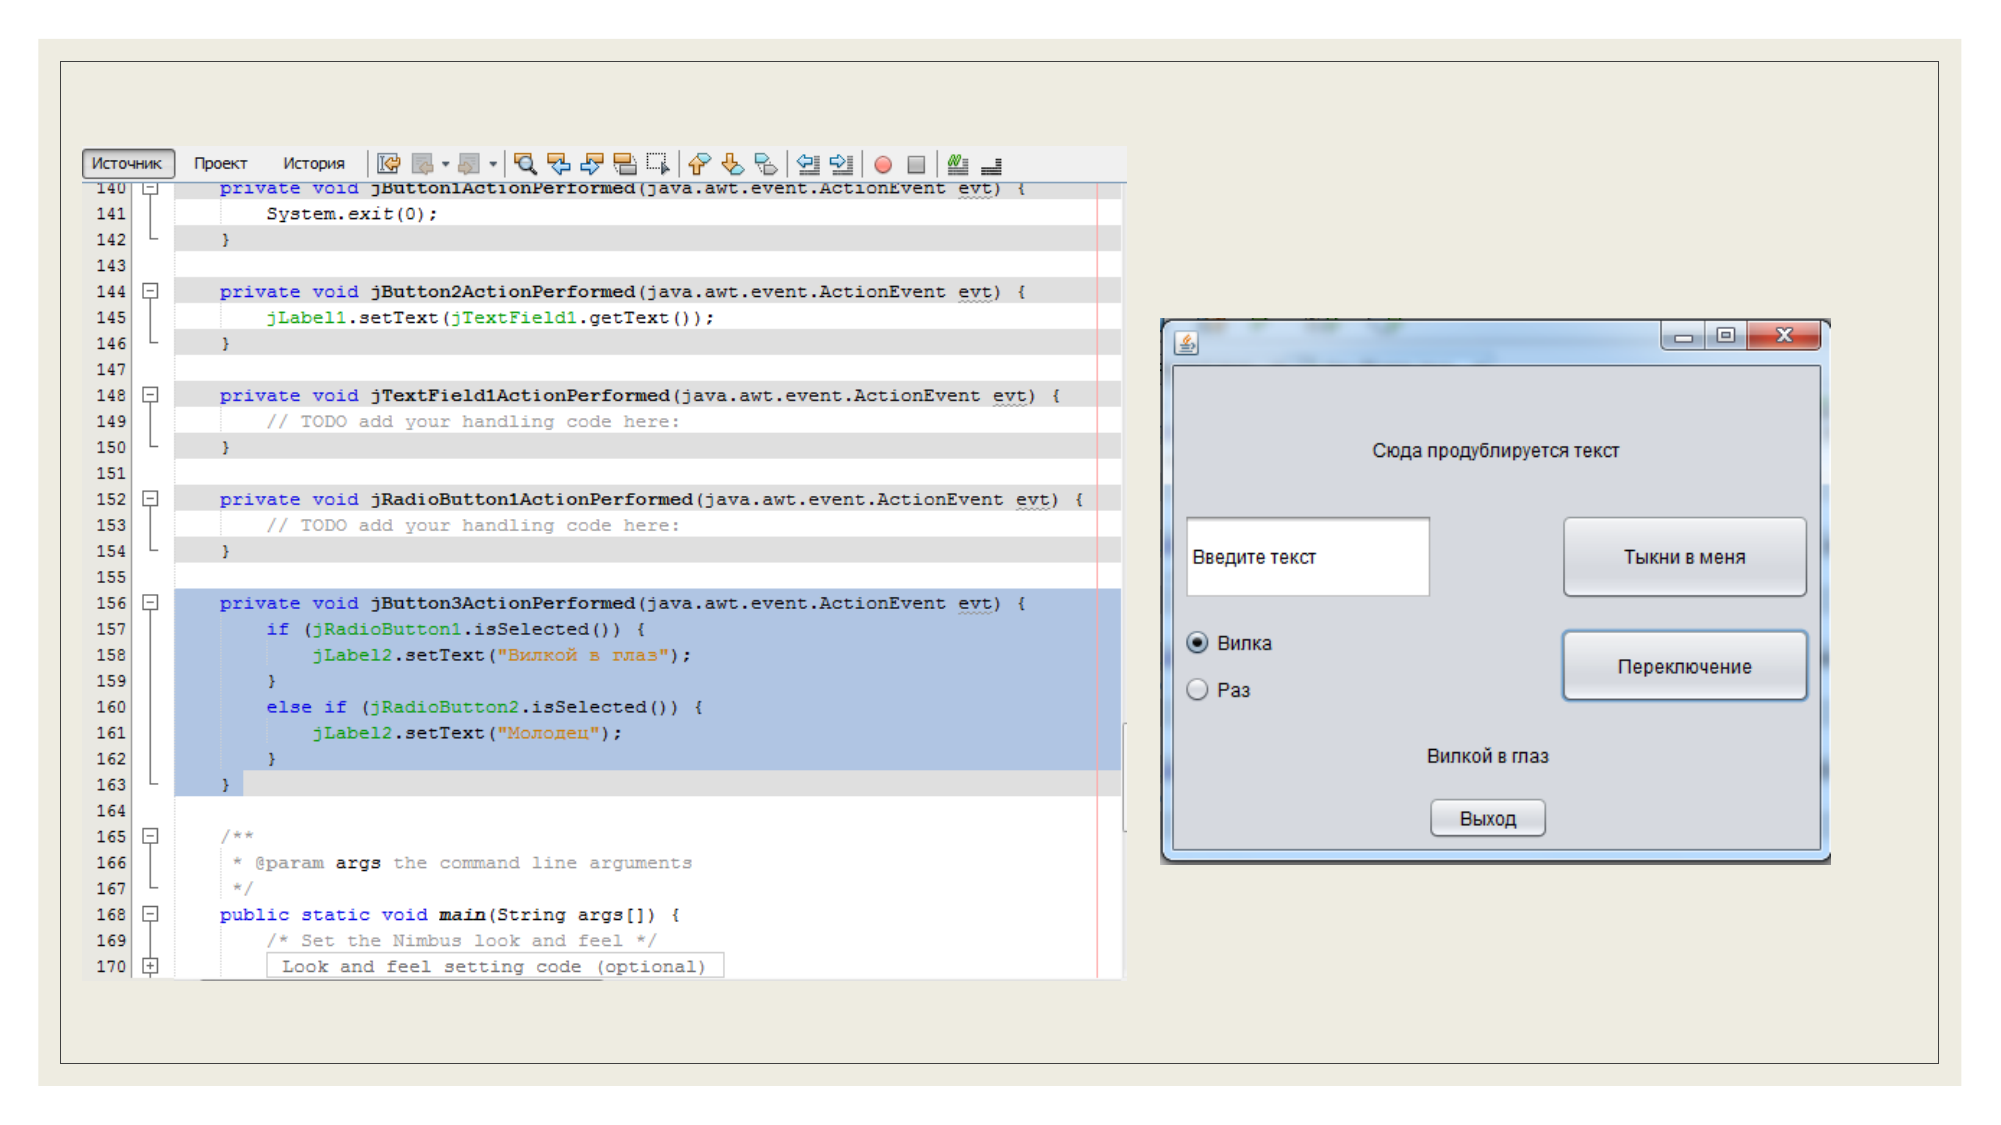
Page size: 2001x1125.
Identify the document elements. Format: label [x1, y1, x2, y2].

picture [1160, 318, 1831, 865]
picture [82, 146, 1127, 981]
